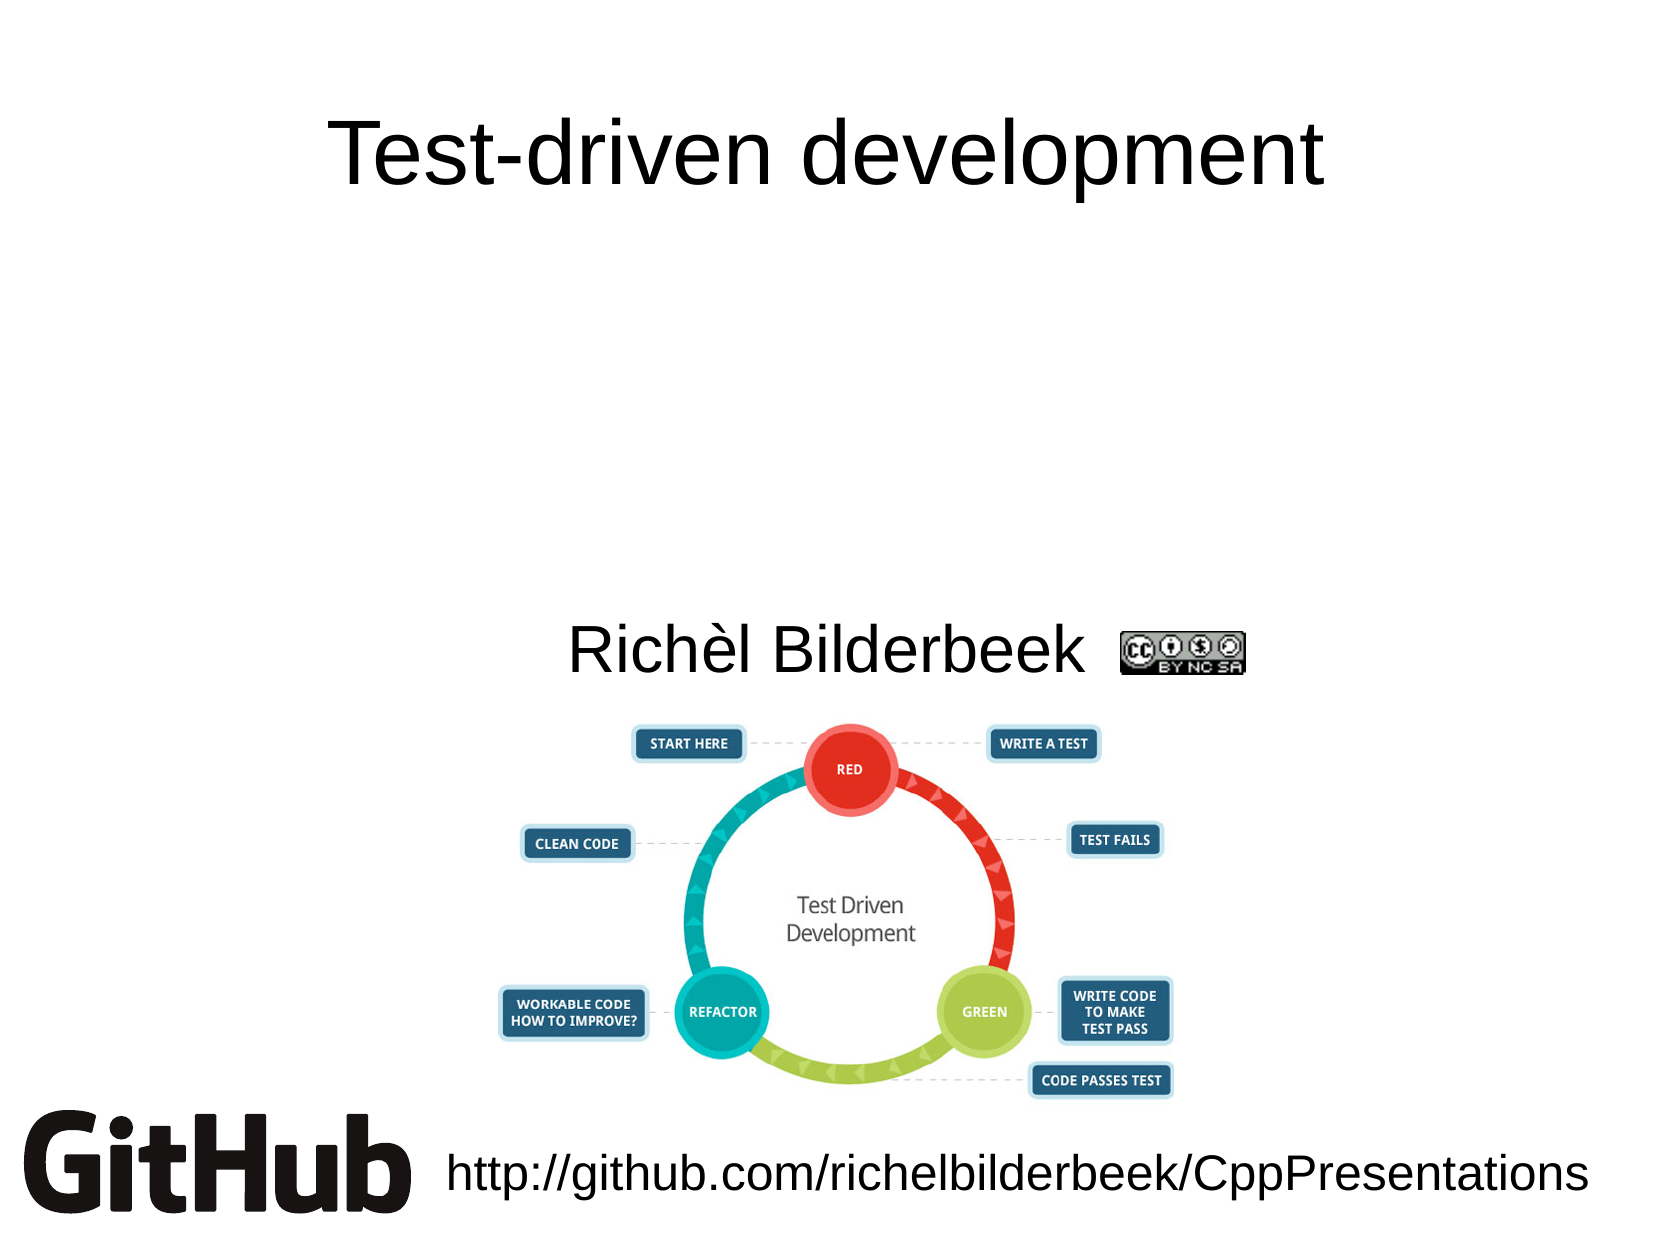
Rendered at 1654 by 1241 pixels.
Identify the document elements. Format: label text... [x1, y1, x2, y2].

list http://github.com/richelbilderbeek/CppPresentations [375, 1145, 1636, 1216]
picture [23, 1110, 411, 1214]
title Test-driven development [82, 49, 1571, 257]
picture [480, 703, 1174, 1126]
picture [1120, 631, 1246, 676]
subtitle Richèl Bilderbeek [82, 290, 1571, 1010]
